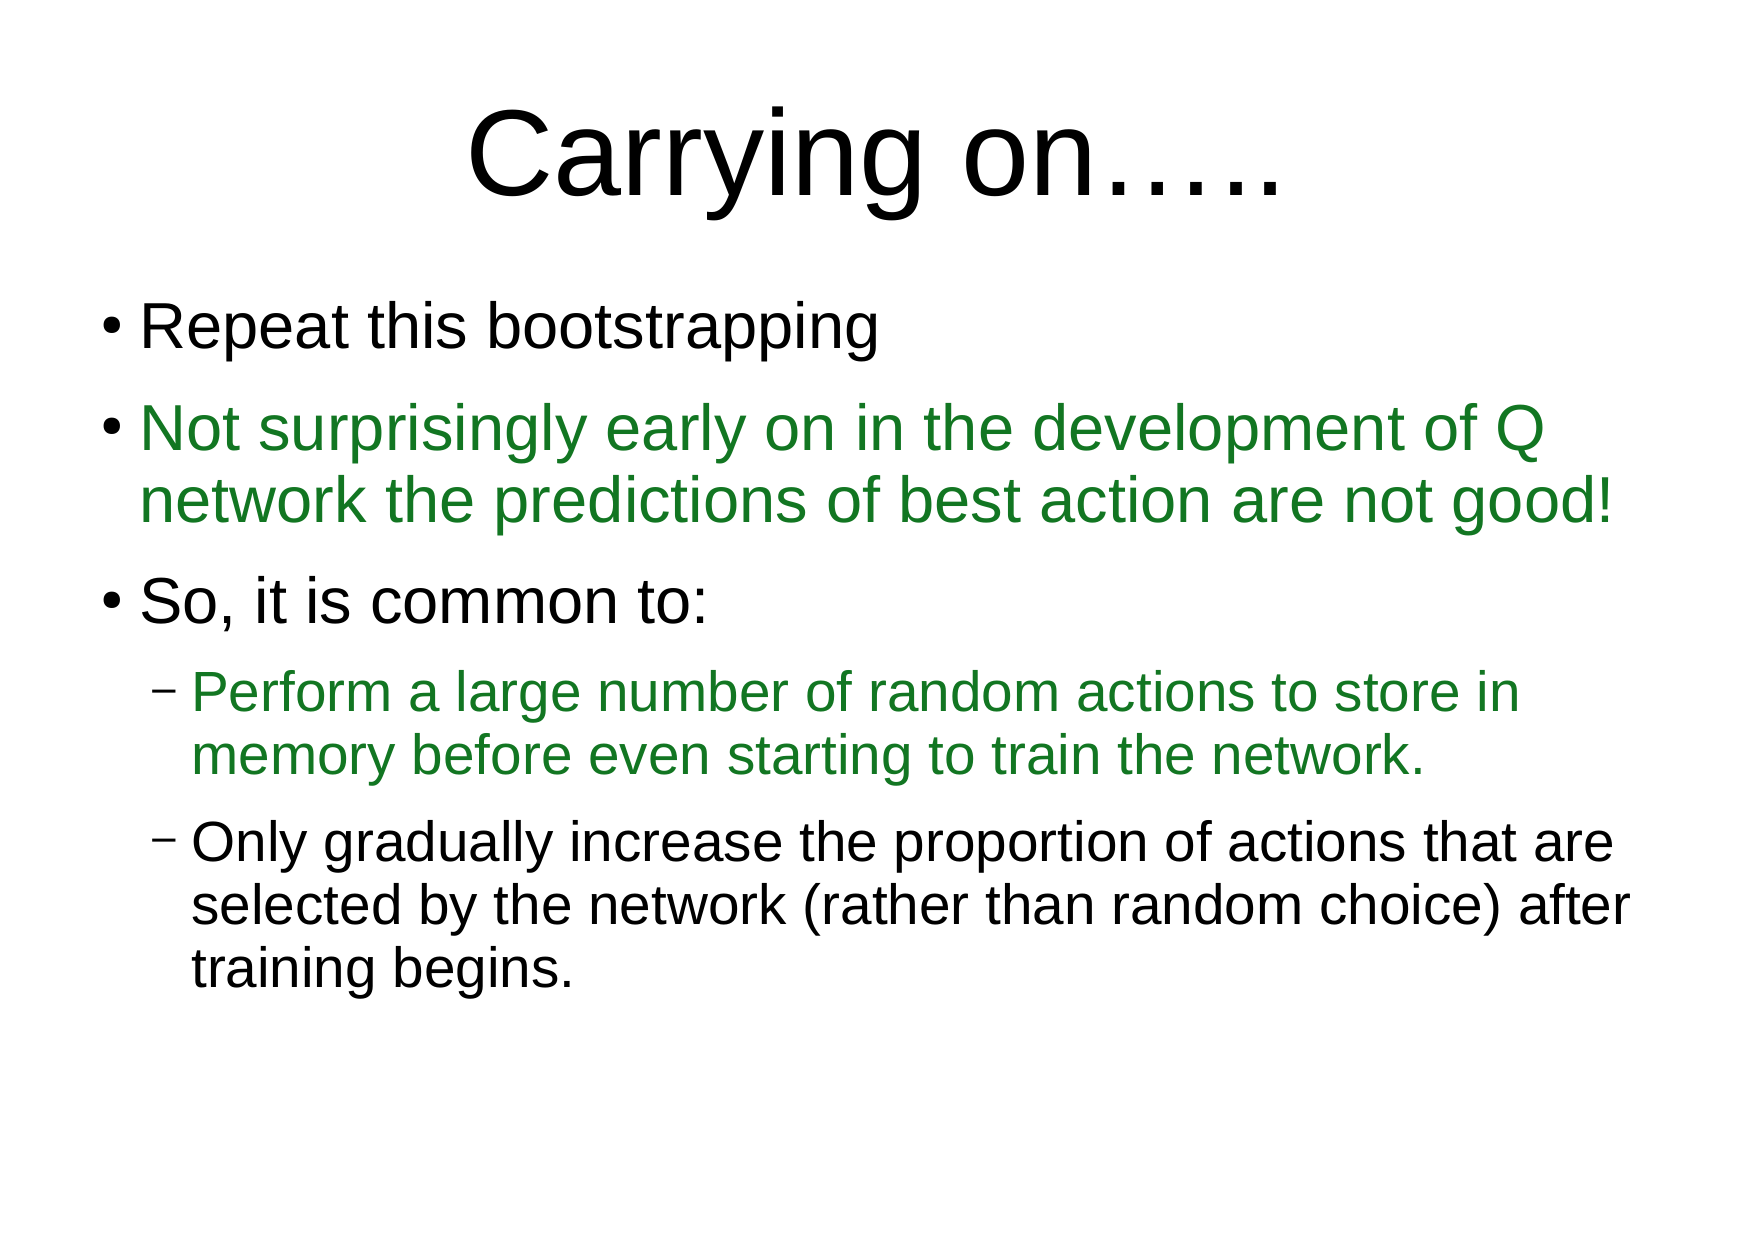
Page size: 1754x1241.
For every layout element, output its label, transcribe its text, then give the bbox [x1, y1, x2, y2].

title Carrying on….. [87, 49, 1667, 257]
list Repeat this bootstrapping Not surprisingly early on in the development of Q network the predictions of best action are not good! So, it is common to: Perform a large number of random actions to store in memory before even starting to train the network. Only gradually increase the proportion of actions that are selected by the network (rather than random choice) after training begins. [87, 290, 1667, 1010]
